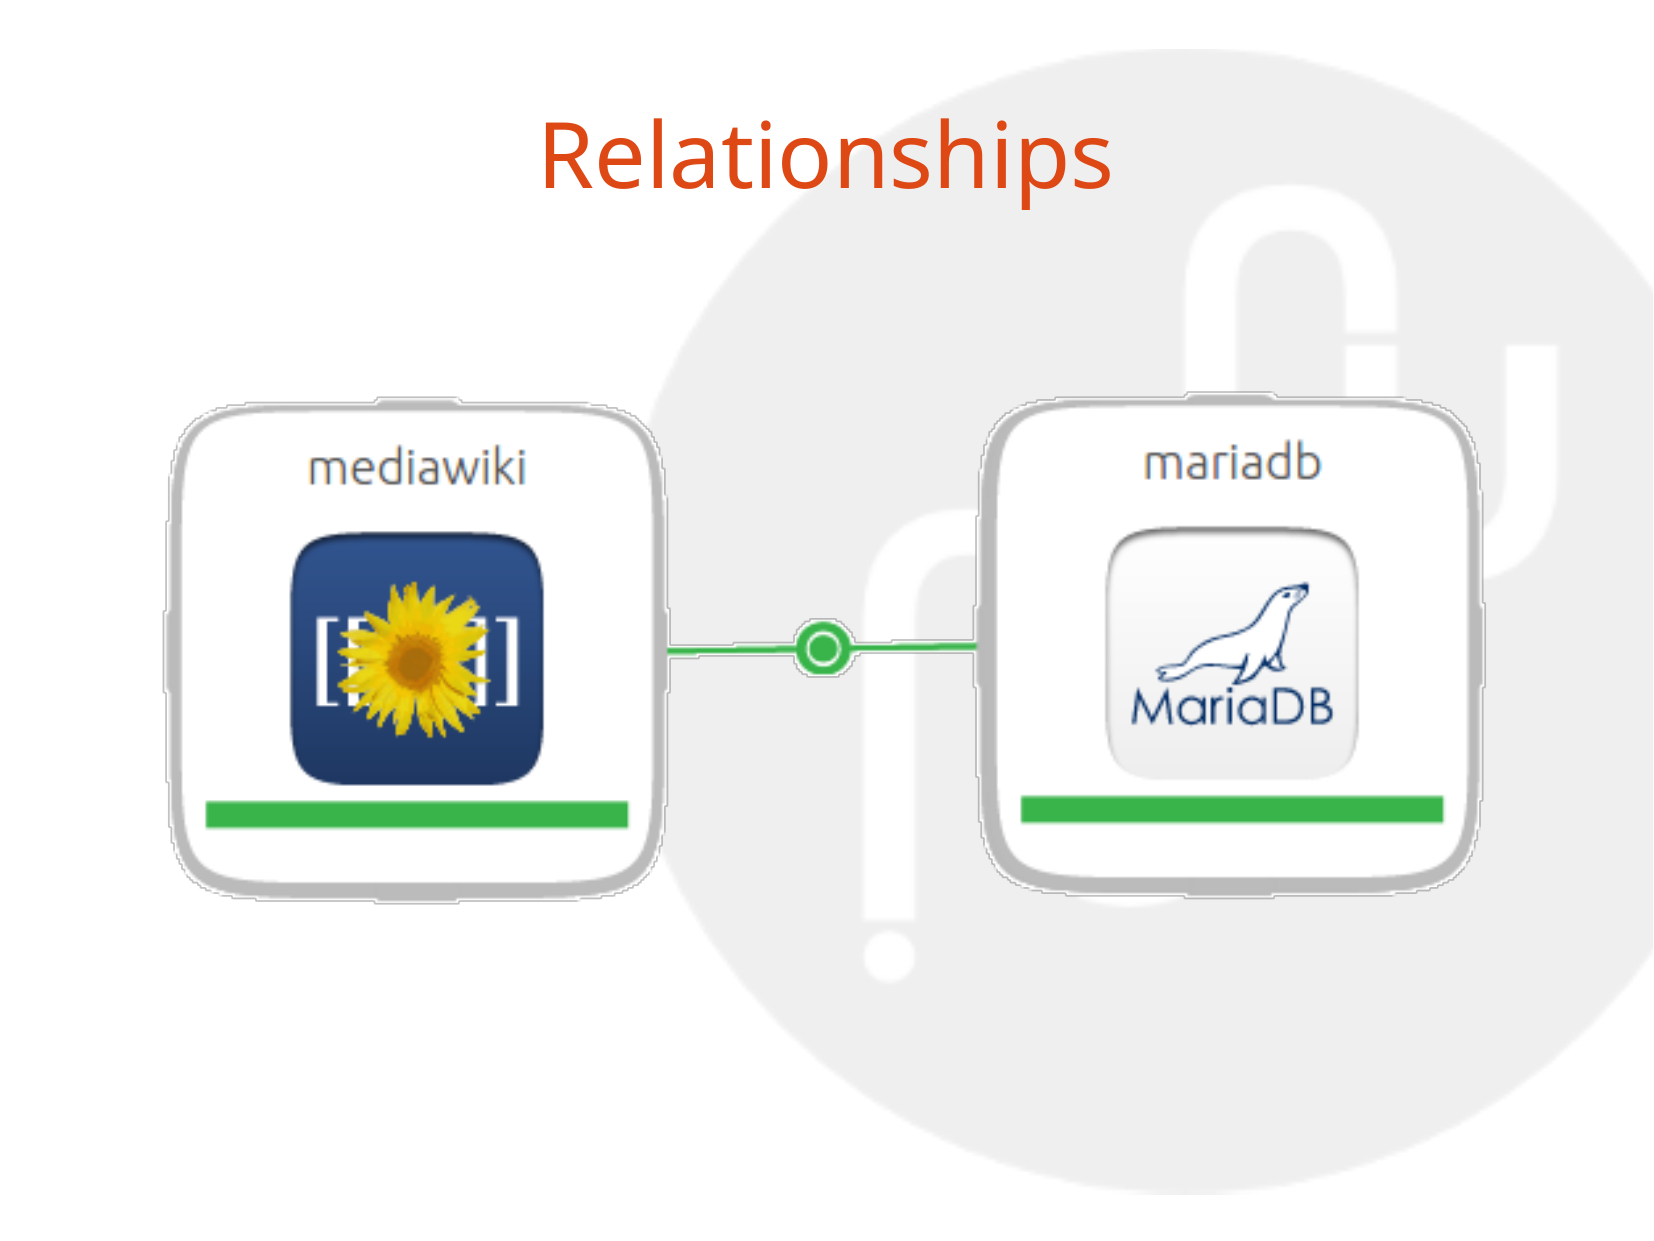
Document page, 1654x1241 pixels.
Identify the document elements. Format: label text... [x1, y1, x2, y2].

title Relationships [82, 49, 1571, 257]
picture [101, 49, 1654, 1195]
